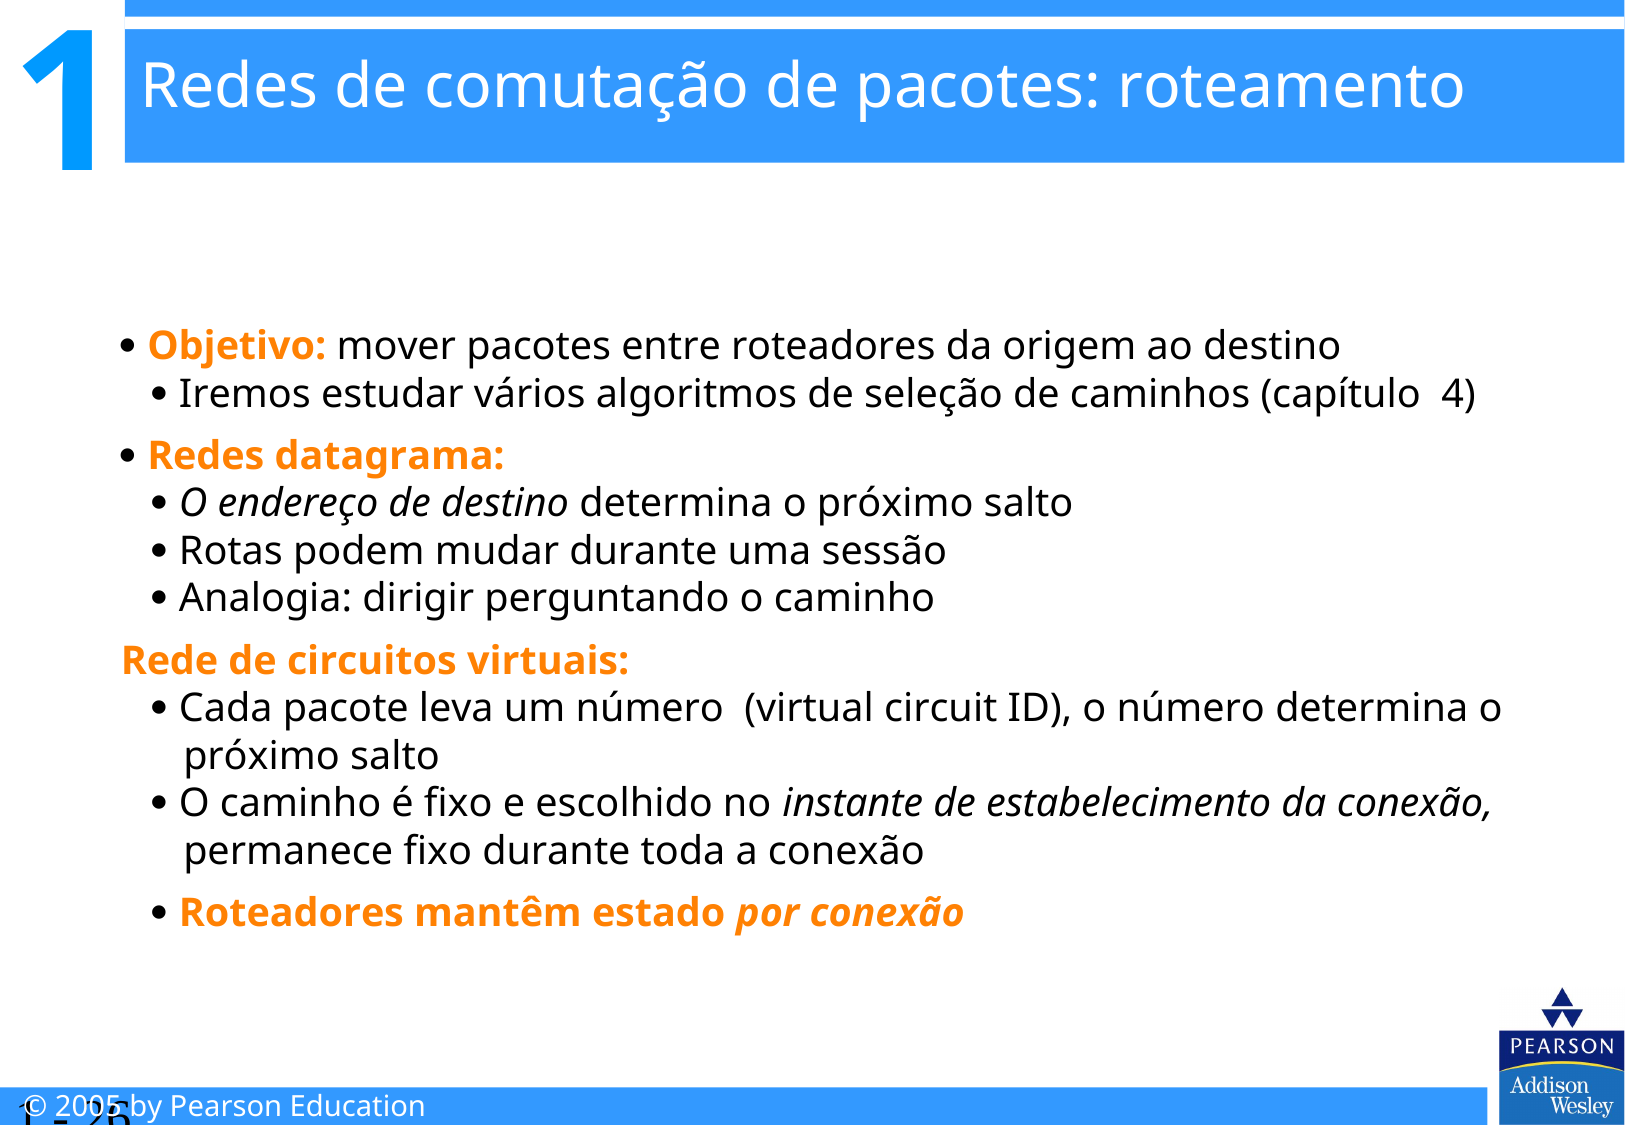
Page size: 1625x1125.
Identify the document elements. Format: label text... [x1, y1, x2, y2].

list  Objetivo: mover pacotes entre roteadores da origem ao destino  Iremos estudar vários algoritmos de seleção de caminhos (capítulo 4)  Redes datagrama:  O endereço de destino determina o próximo salto  Rotas podem mudar durante uma sessão  Analogia: dirigir perguntando o caminho Rede de circuitos virtuais:  Cada pacote leva um número (virtual circuit ID), o número determina o próximo salto  O caminho é fixo e escolhido no instante de estabelecimento da conexão, permanece fixo durante toda a conexão  Roteadores mantêm estado por conexão [106, 312, 1528, 990]
picture [1499, 987, 1625, 1125]
text_box Redes de comutação de pacotes: roteamento [125, 37, 1625, 138]
